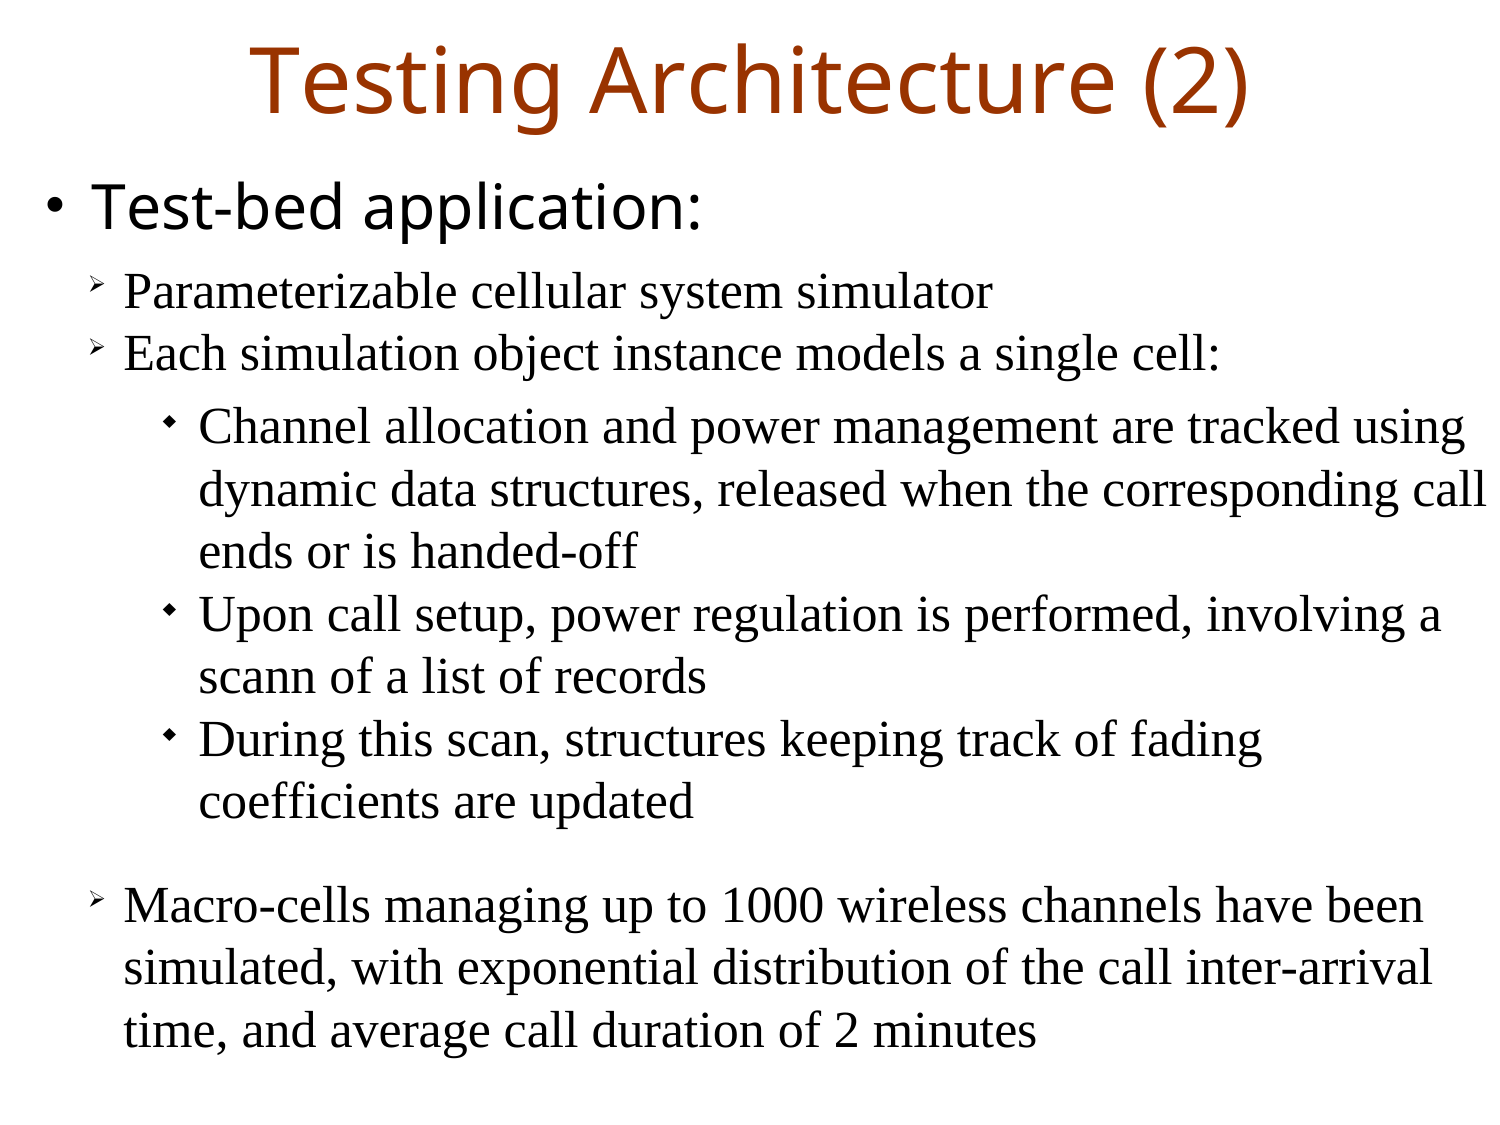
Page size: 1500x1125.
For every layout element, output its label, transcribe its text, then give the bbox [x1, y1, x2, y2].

text_box Test-bed application: [29, 159, 1477, 248]
title Testing Architecture (2) [112, 0, 1388, 159]
text_box Parameterizable cellular system simulator Each simulation object instance models a single cell: [0, 248, 1500, 384]
text_box Channel allocation and power management are tracked using dynamic data structures, released when the corresponding call ends or is handed-off Upon call setup, power regulation is performed, involving a scann of a list of records During this scan, structures keeping track of fading coefficients are updated [0, 384, 1500, 837]
text_box Macro-cells managing up to 1000 wireless channels have been simulated, with exponential distribution of the call inter-arrival time, and average call duration of 2 minutes [0, 862, 1500, 1066]
